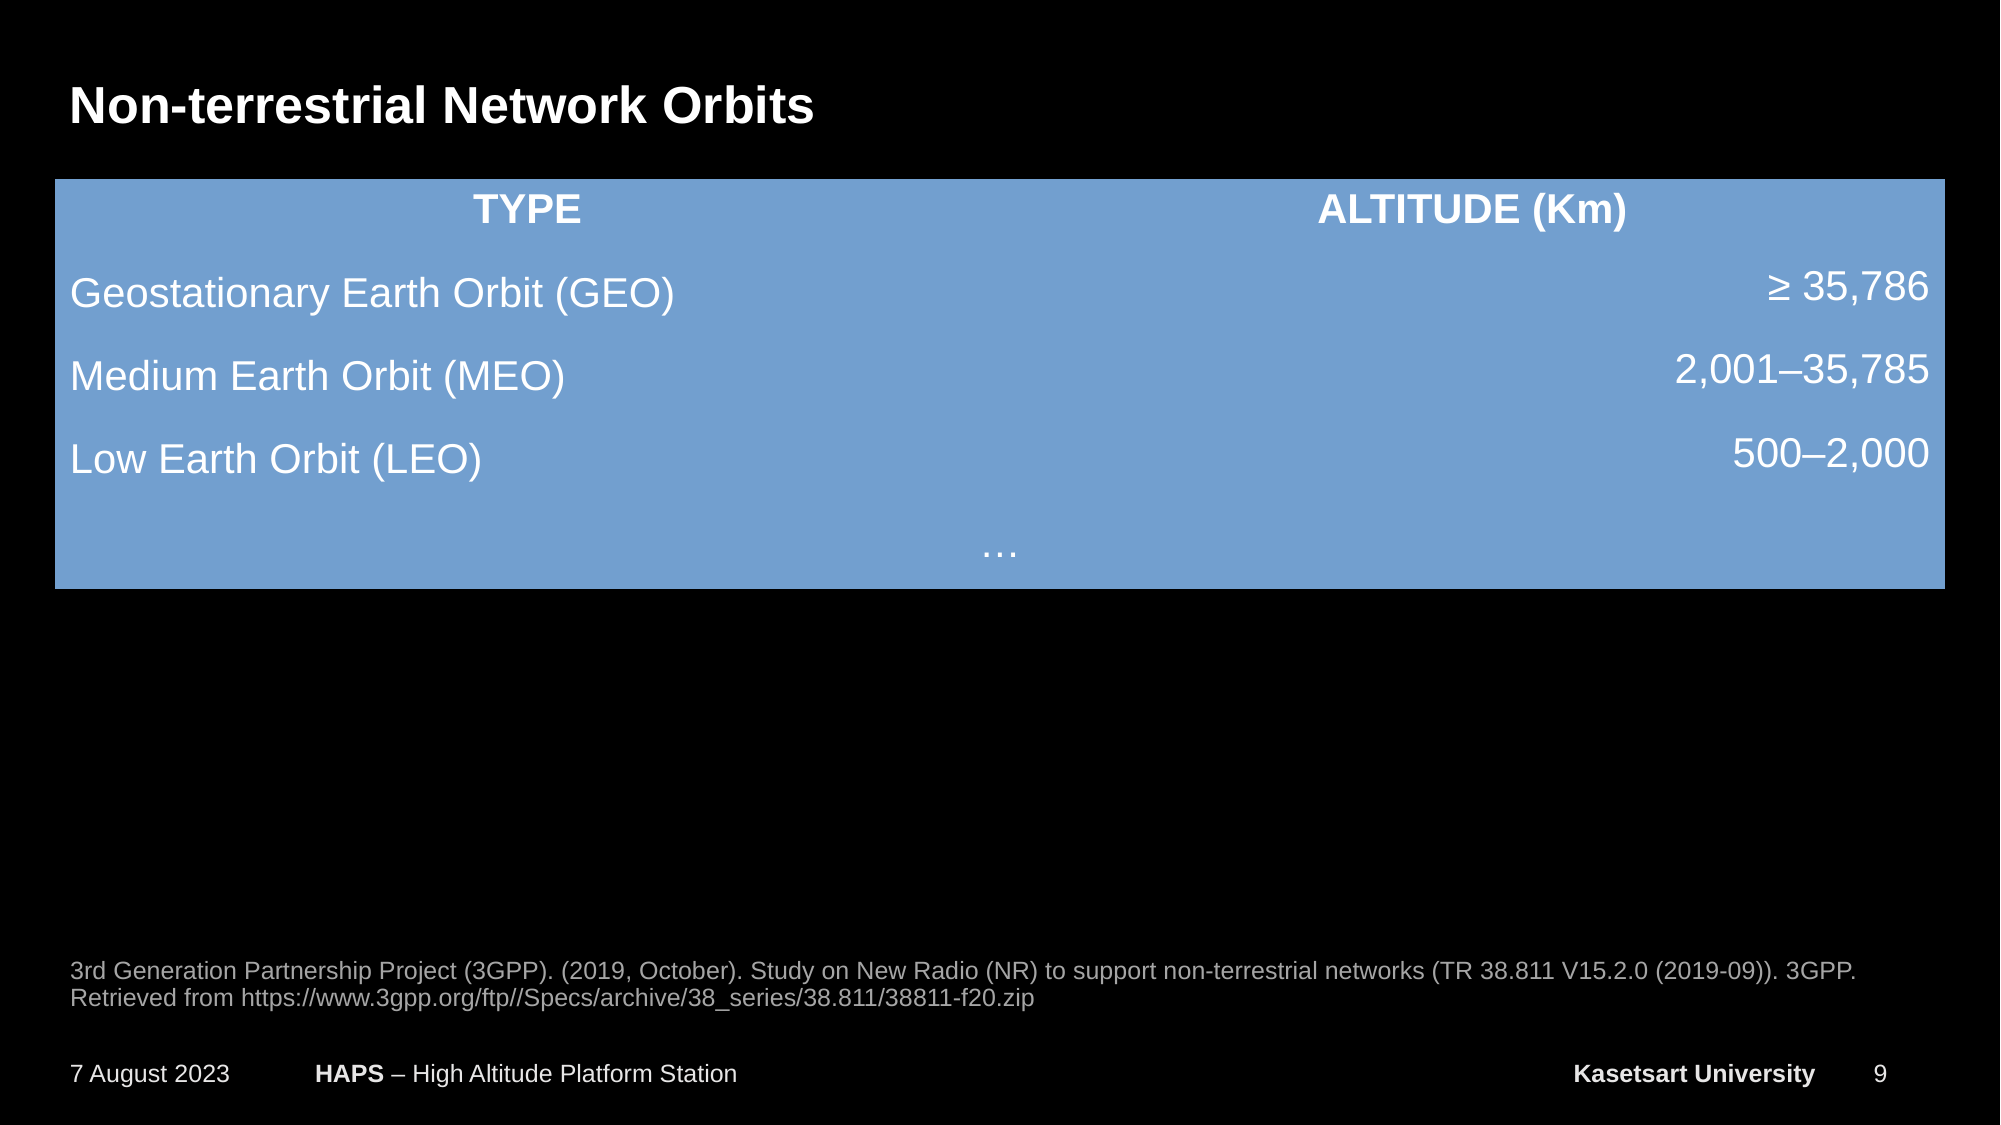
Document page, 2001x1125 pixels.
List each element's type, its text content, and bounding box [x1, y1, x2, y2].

list 3rd Generation Partnership Project (3GPP). (2019, October). Study on New Radio (NR) to support non-terrestrial networks (TR 38.811 V15.2.0 (2019-09)). 3GPP. Retrieved from https://www.3gpp.org/ftp//Specs/archive/38_series/38.811/38811-f20.zip [55, 821, 1945, 1020]
table_header ALTITUDE (Km) [1000, 179, 1945, 255]
table_cell 500–2,000 [1000, 422, 1945, 505]
table_cell ≥ 35,786 [1000, 255, 1945, 338]
table_cell Geostationary Earth Orbit (GEO) [55, 255, 1000, 338]
table_cell 2,001–35,785 [1000, 338, 1945, 422]
table_header TYPE [55, 179, 1000, 255]
table_cell Medium Earth Orbit (MEO) [55, 338, 1000, 422]
table_cell … [55, 505, 1945, 589]
text_box [1858, 1042, 1945, 1103]
text_box HAPS – High Altitude Platform Station Kasetsart University [272, 1042, 1858, 1103]
text_box 7 August 2023 [55, 1042, 248, 1103]
table_cell Low Earth Orbit (LEO) [55, 422, 1000, 505]
title Non-terrestrial Network Orbits [55, 59, 1945, 155]
